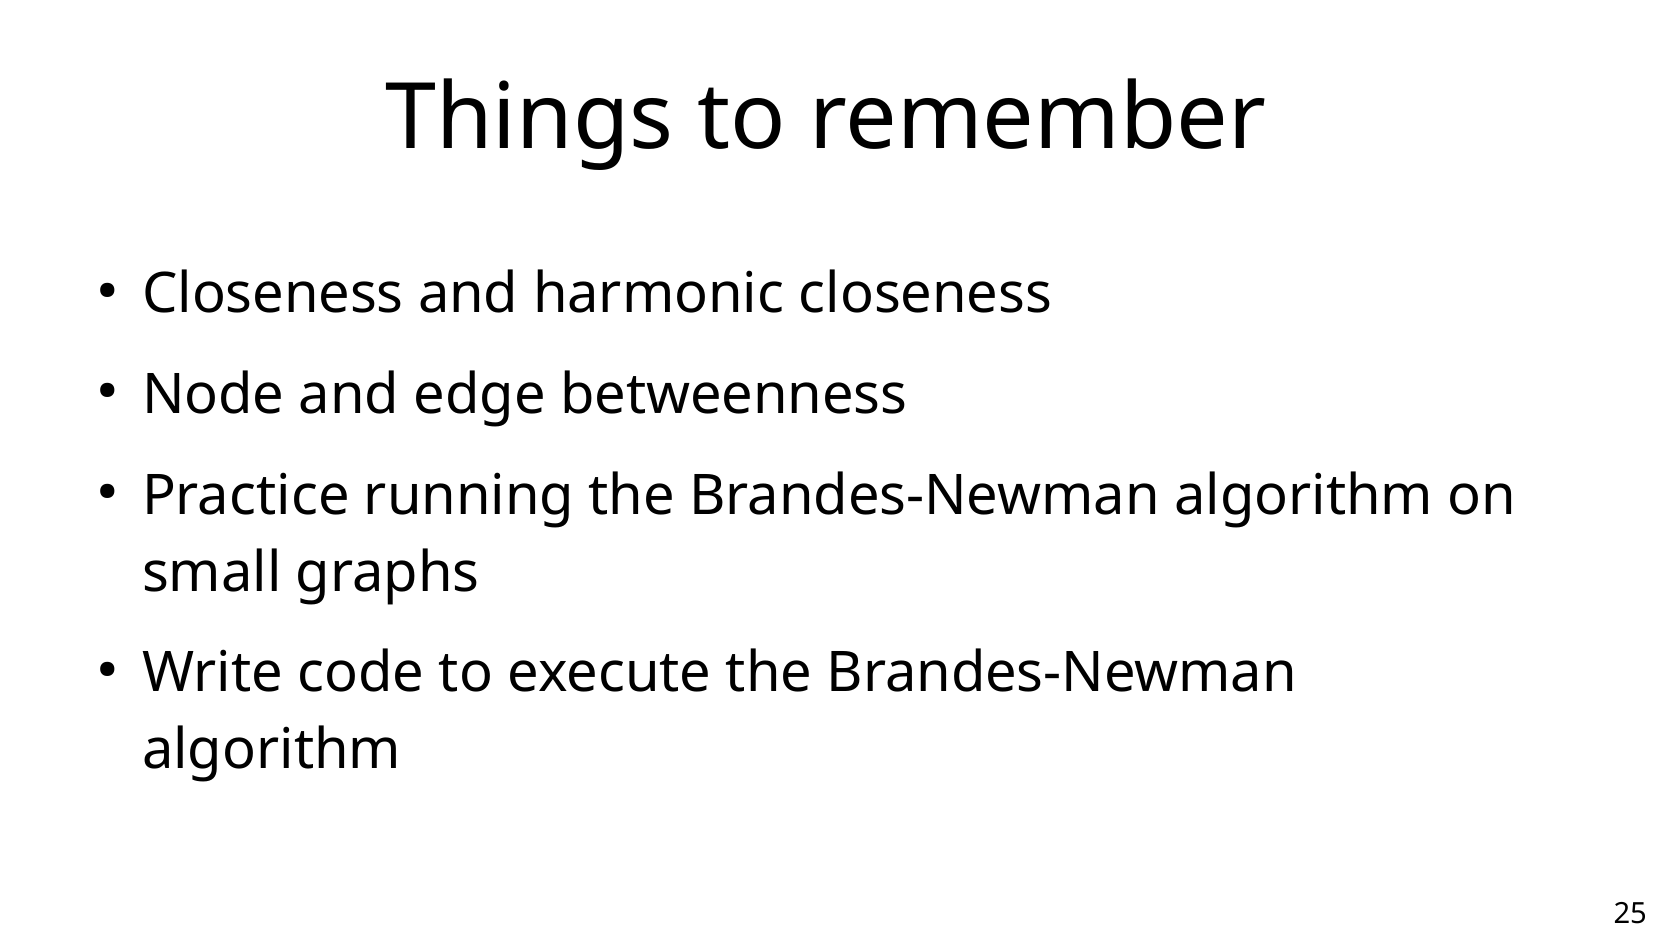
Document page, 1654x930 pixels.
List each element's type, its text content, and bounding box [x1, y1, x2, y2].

list Closeness and harmonic closeness Node and edge betweenness Practice running the Brandes-Newman algorithm on small graphs Write code to execute the Brandes-Newman algorithm [82, 252, 1571, 793]
title Things to remember [82, 1, 1571, 225]
